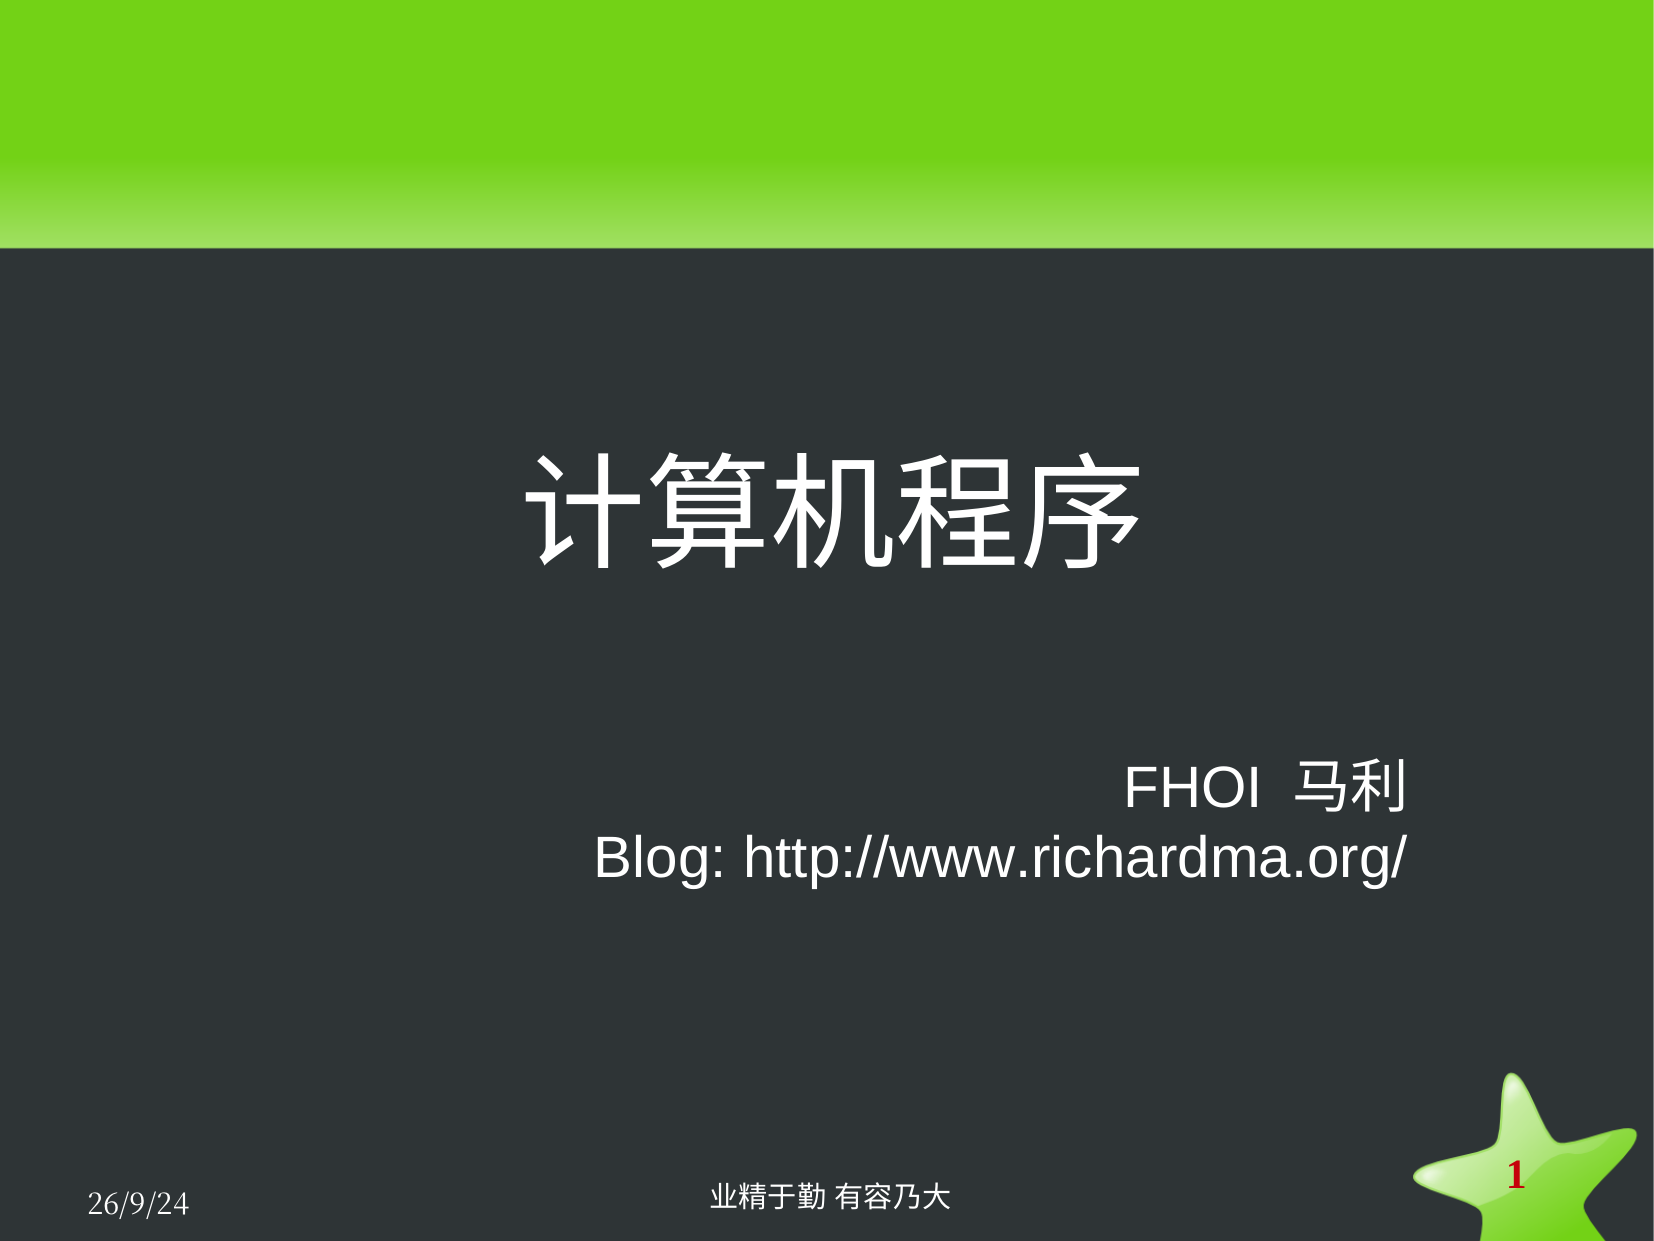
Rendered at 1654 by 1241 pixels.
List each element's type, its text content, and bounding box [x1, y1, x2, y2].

picture [0, 0, 1654, 1241]
title 计算机程序 [88, 413, 1577, 606]
text_box FHOI 马利 Blog: http://www.richardma.org/ [206, 738, 1424, 886]
